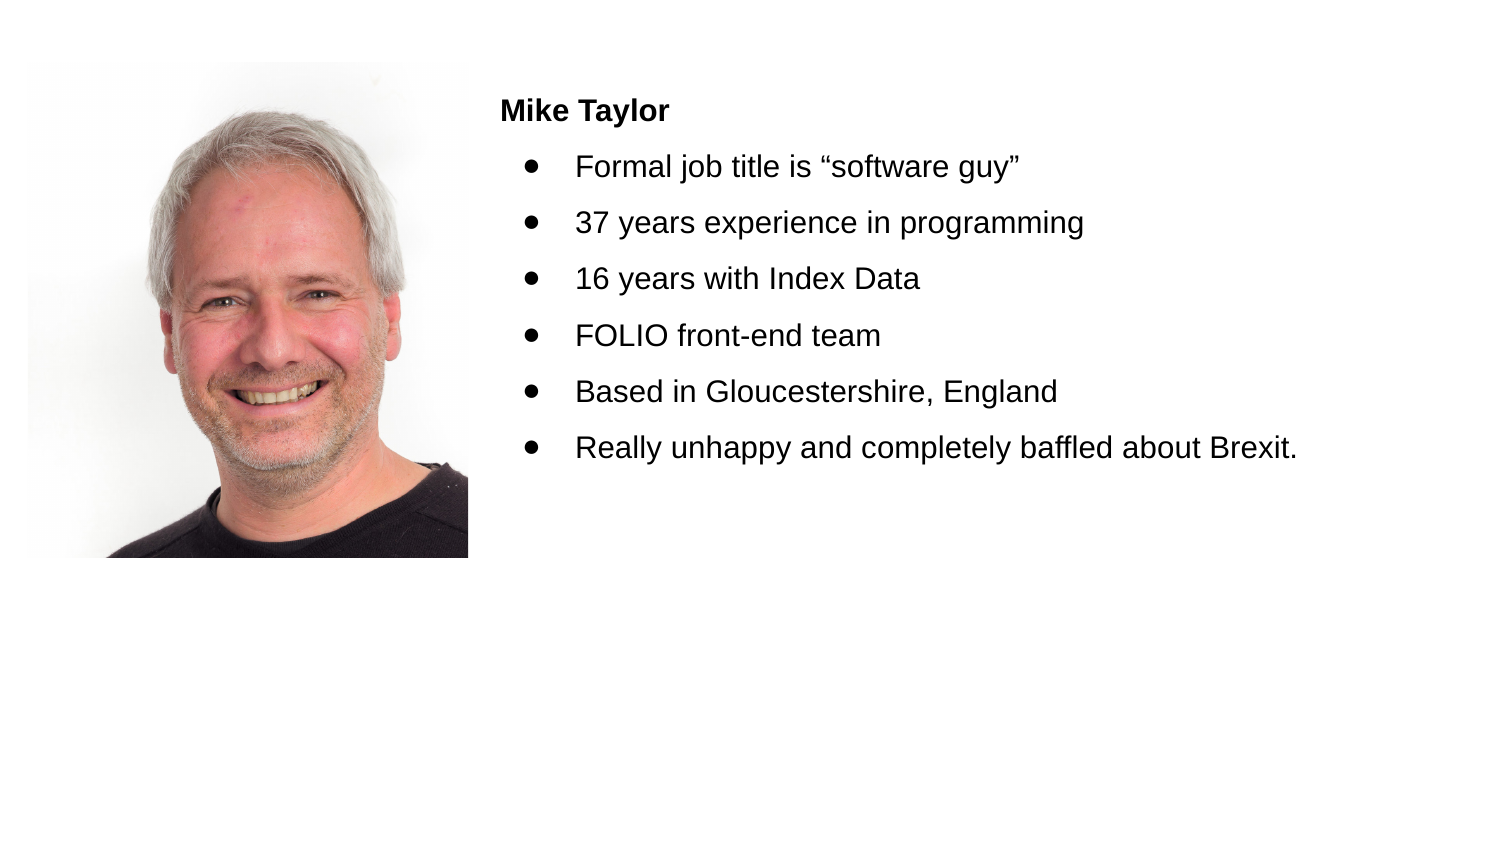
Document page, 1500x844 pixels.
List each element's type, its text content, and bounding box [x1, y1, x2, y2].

text_box Mike Taylor Formal job title is “software guy” 37 years experience in programming 16 years with Index Data FOLIO front-end team Based in Gloucestershire, England Really unhappy and completely baffled about Brexit. [485, 56, 1454, 487]
picture [27, 62, 469, 559]
